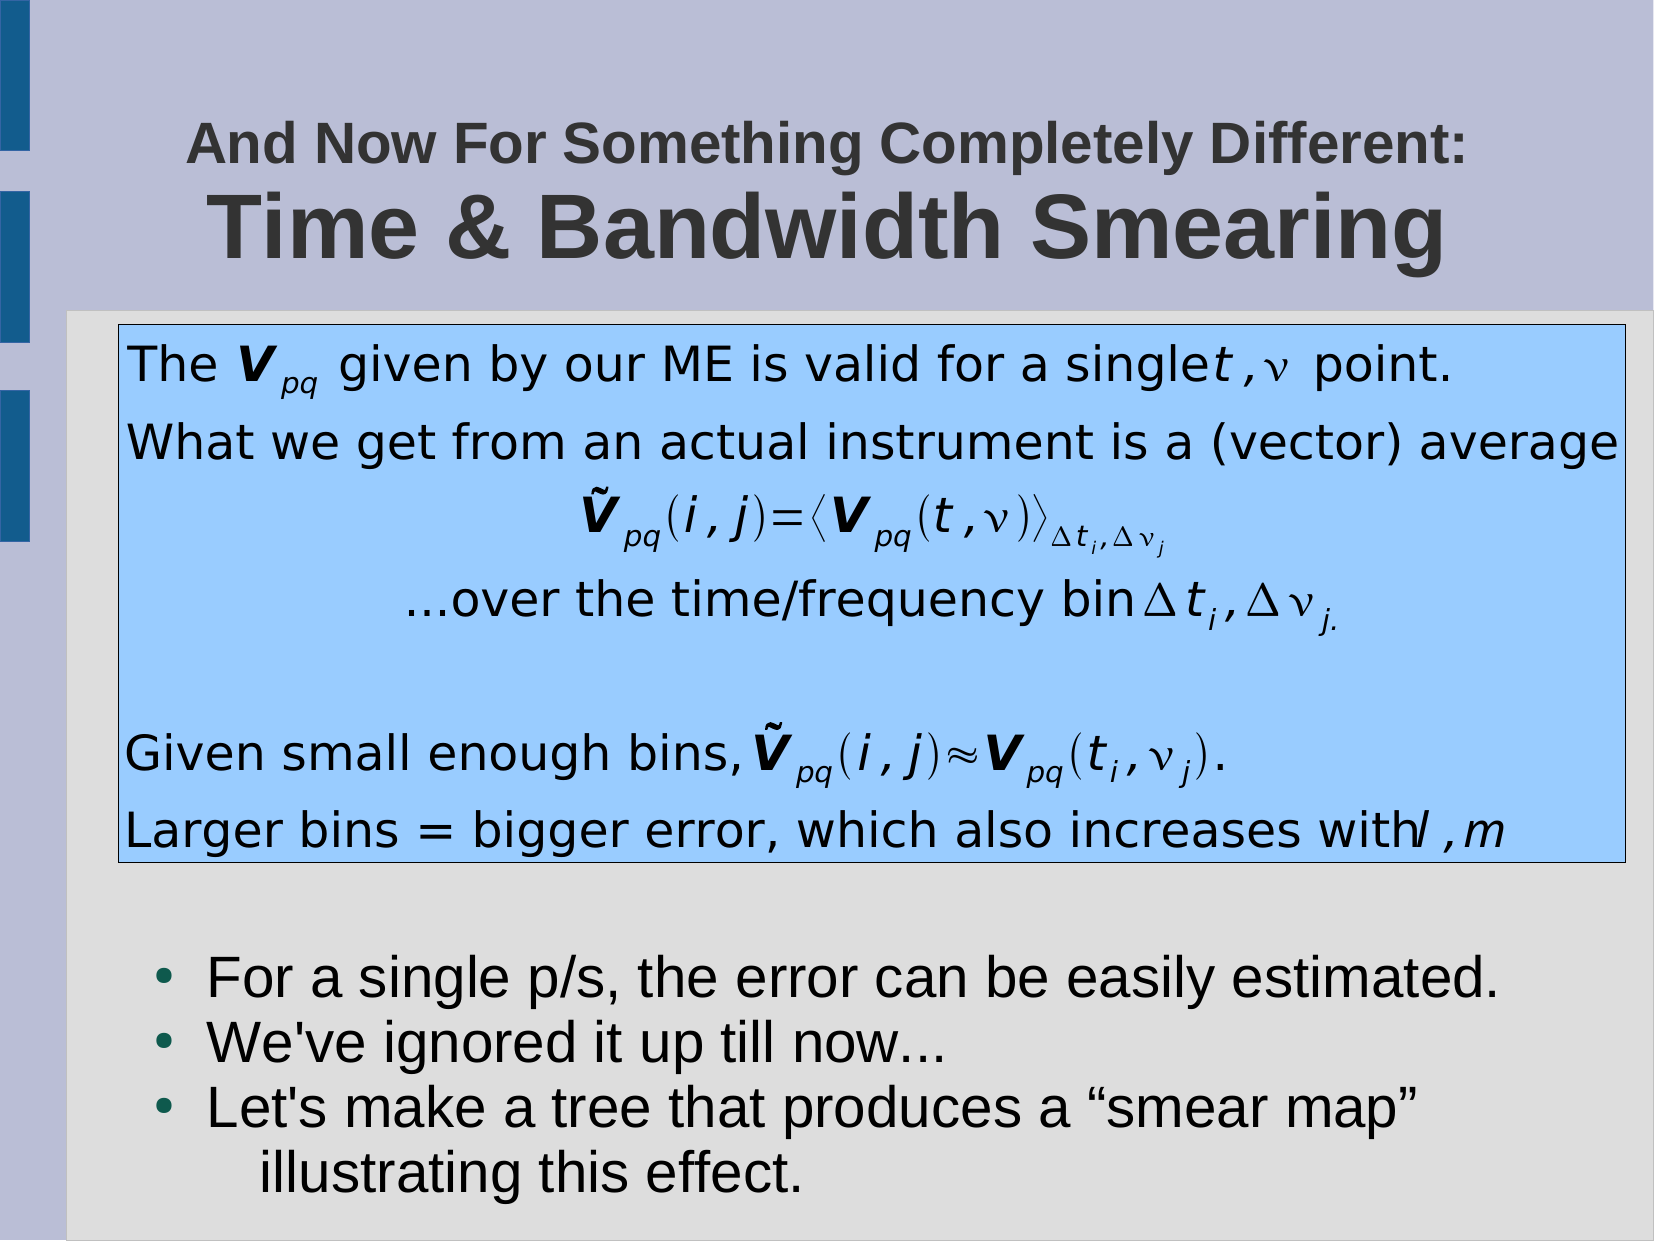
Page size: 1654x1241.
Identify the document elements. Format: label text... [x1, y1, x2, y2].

title And Now For Something Completely Different: Time & Bandwidth Smearing [121, 91, 1534, 299]
chart [118, 324, 1626, 863]
list For a single p/s, the error can be easily estimated. We've ignored it up till now... Let's make a tree that produces a “smear map” illustrating this effect. [118, 944, 1531, 1211]
